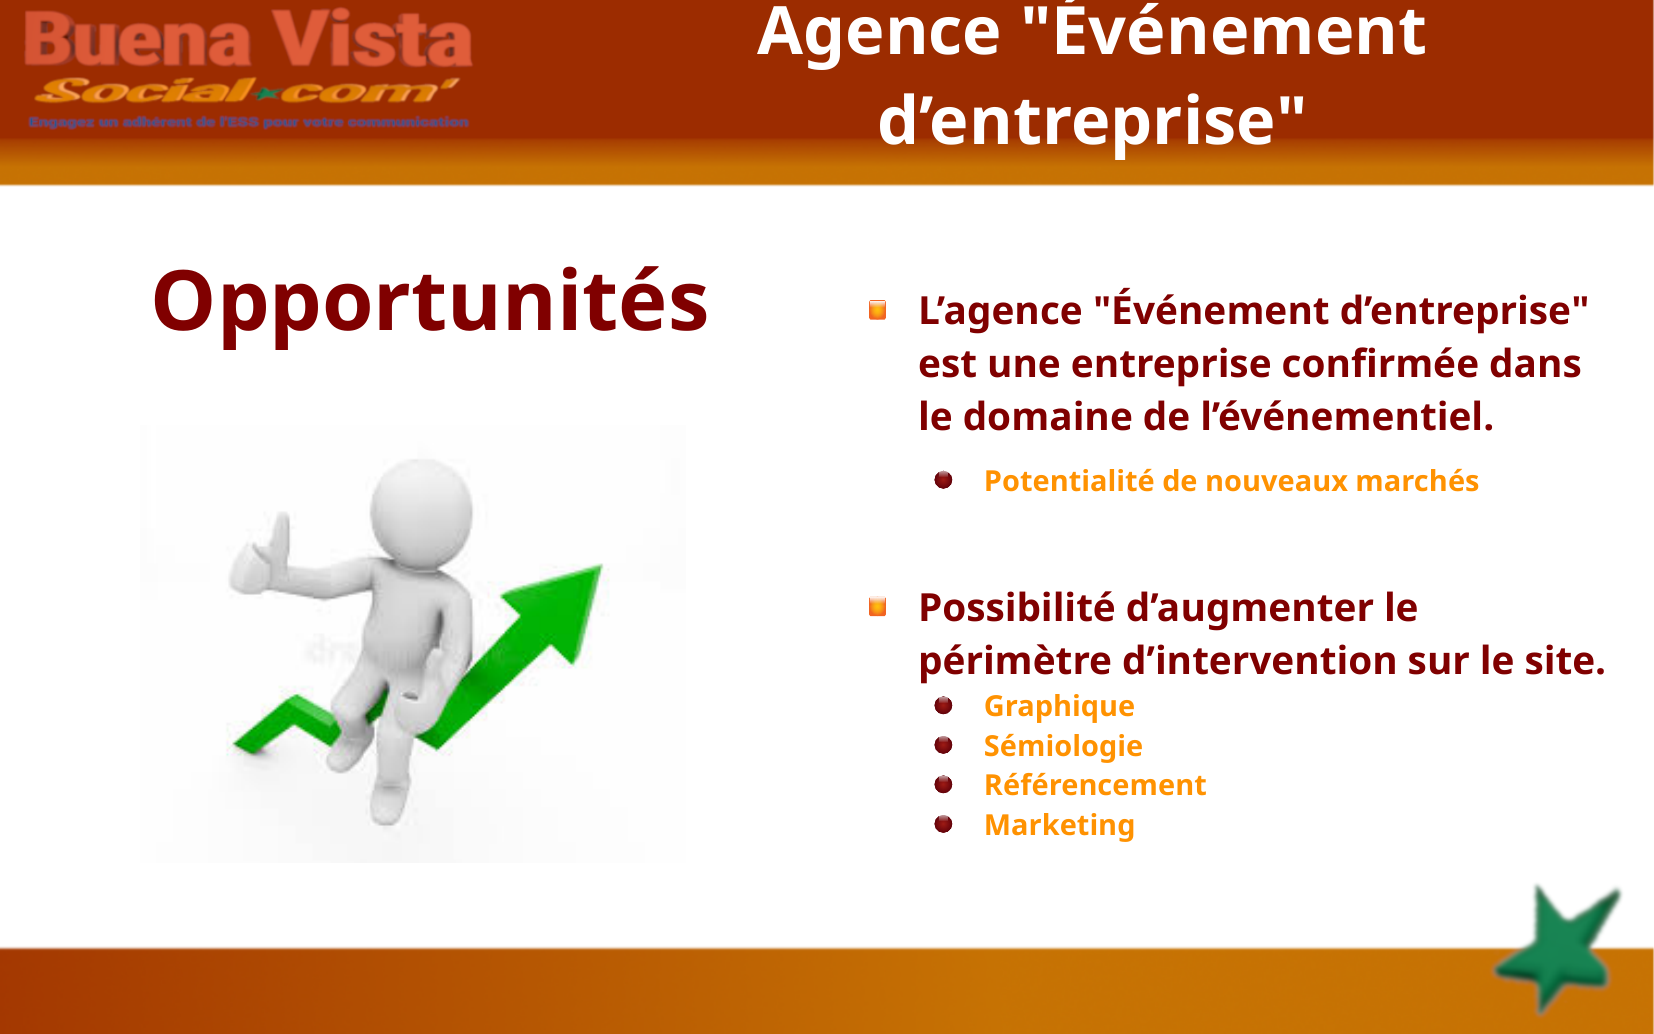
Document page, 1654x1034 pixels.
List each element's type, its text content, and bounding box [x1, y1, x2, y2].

list Opportunités [47, 241, 814, 561]
title Agence "Événement d’entreprise" [578, 29, 1607, 119]
list L’agence "Événement d’entreprise" est une entreprise confirmée dans le domaine de l’événementiel. Potentialité de nouveaux marchés Possibilité d’augmenter le périmètre d’intervention sur le site. Graphique Sémiologie Référencement Marketing [852, 283, 1619, 910]
picture [0, 0, 1654, 1034]
